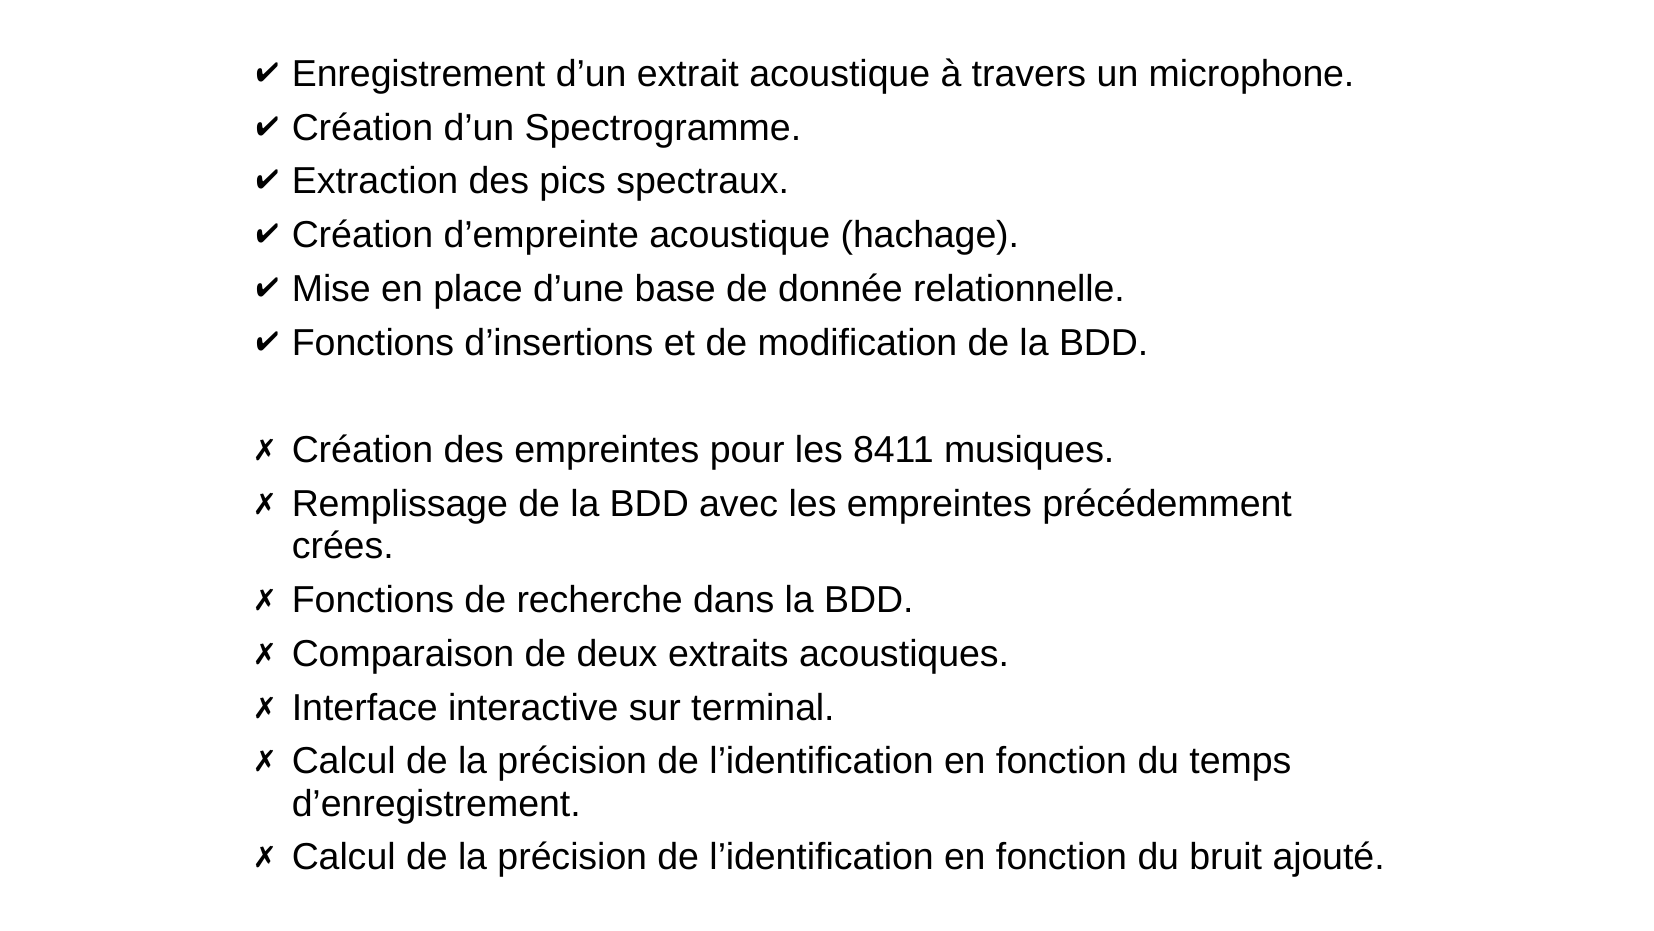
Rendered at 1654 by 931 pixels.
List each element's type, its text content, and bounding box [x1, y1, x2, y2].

text_box Enregistrement d’un extrait acoustique à travers un microphone. Création d’un Spectrogramme. Extraction des pics spectraux. Création d’empreinte acoustique (hachage). Mise en place d’une base de donnée relationnelle. Fonctions d’insertions et de modification de la BDD. Création des empreintes pour les 8411 musiques. Remplissage de la BDD avec les empreintes précédemment crées. Fonctions de recherche dans la BDD. Comparaison de deux extraits acoustiques. Interface interactive sur terminal. Calcul de la précision de l’identification en fonction du temps d’enregistrement. Calcul de la précision de l’identification en fonction du bruit ajouté. [241, 45, 1412, 886]
